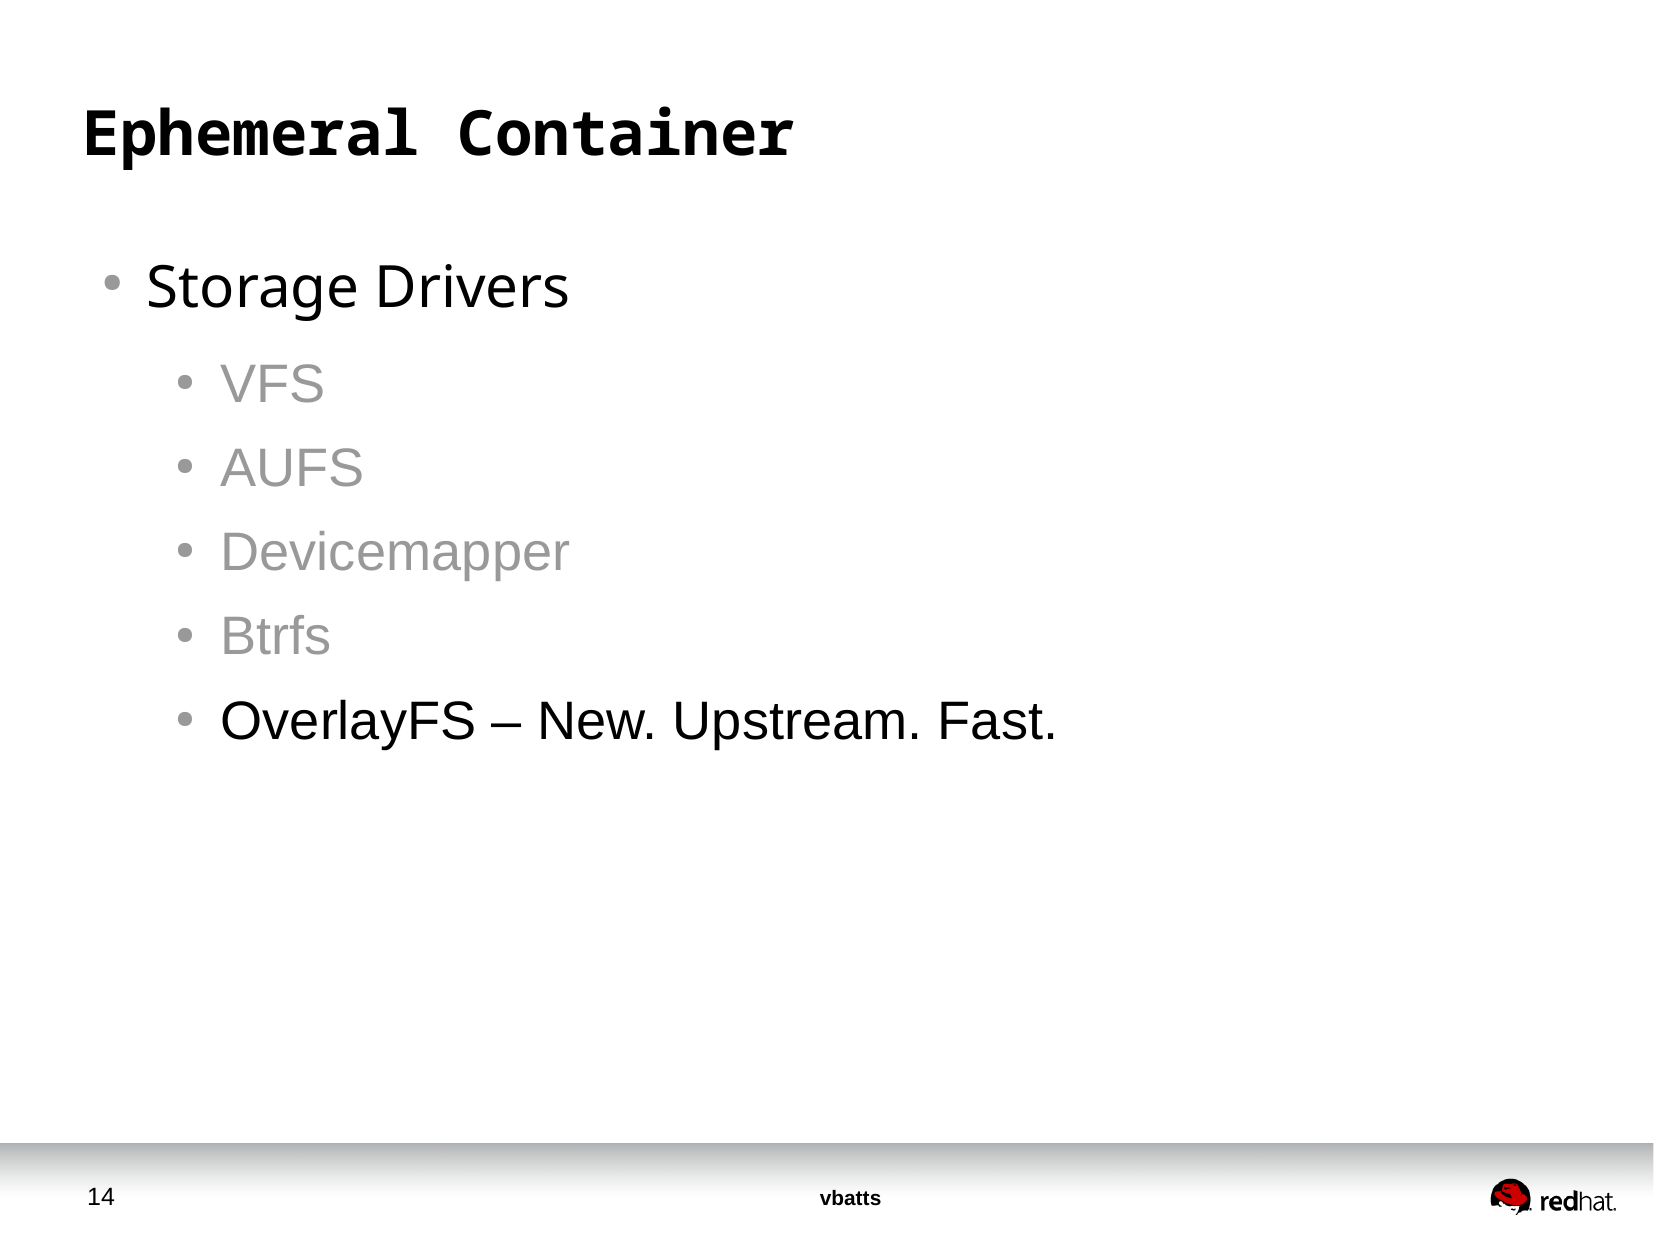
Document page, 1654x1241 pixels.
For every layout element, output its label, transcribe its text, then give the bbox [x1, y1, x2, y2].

title Ephemeral Container [82, 37, 1571, 226]
picture [0, 1143, 1654, 1241]
list Storage Drivers VFS AUFS Devicemapper Btrfs OverlayFS – New. Upstream. Fast. [86, 244, 1576, 1039]
